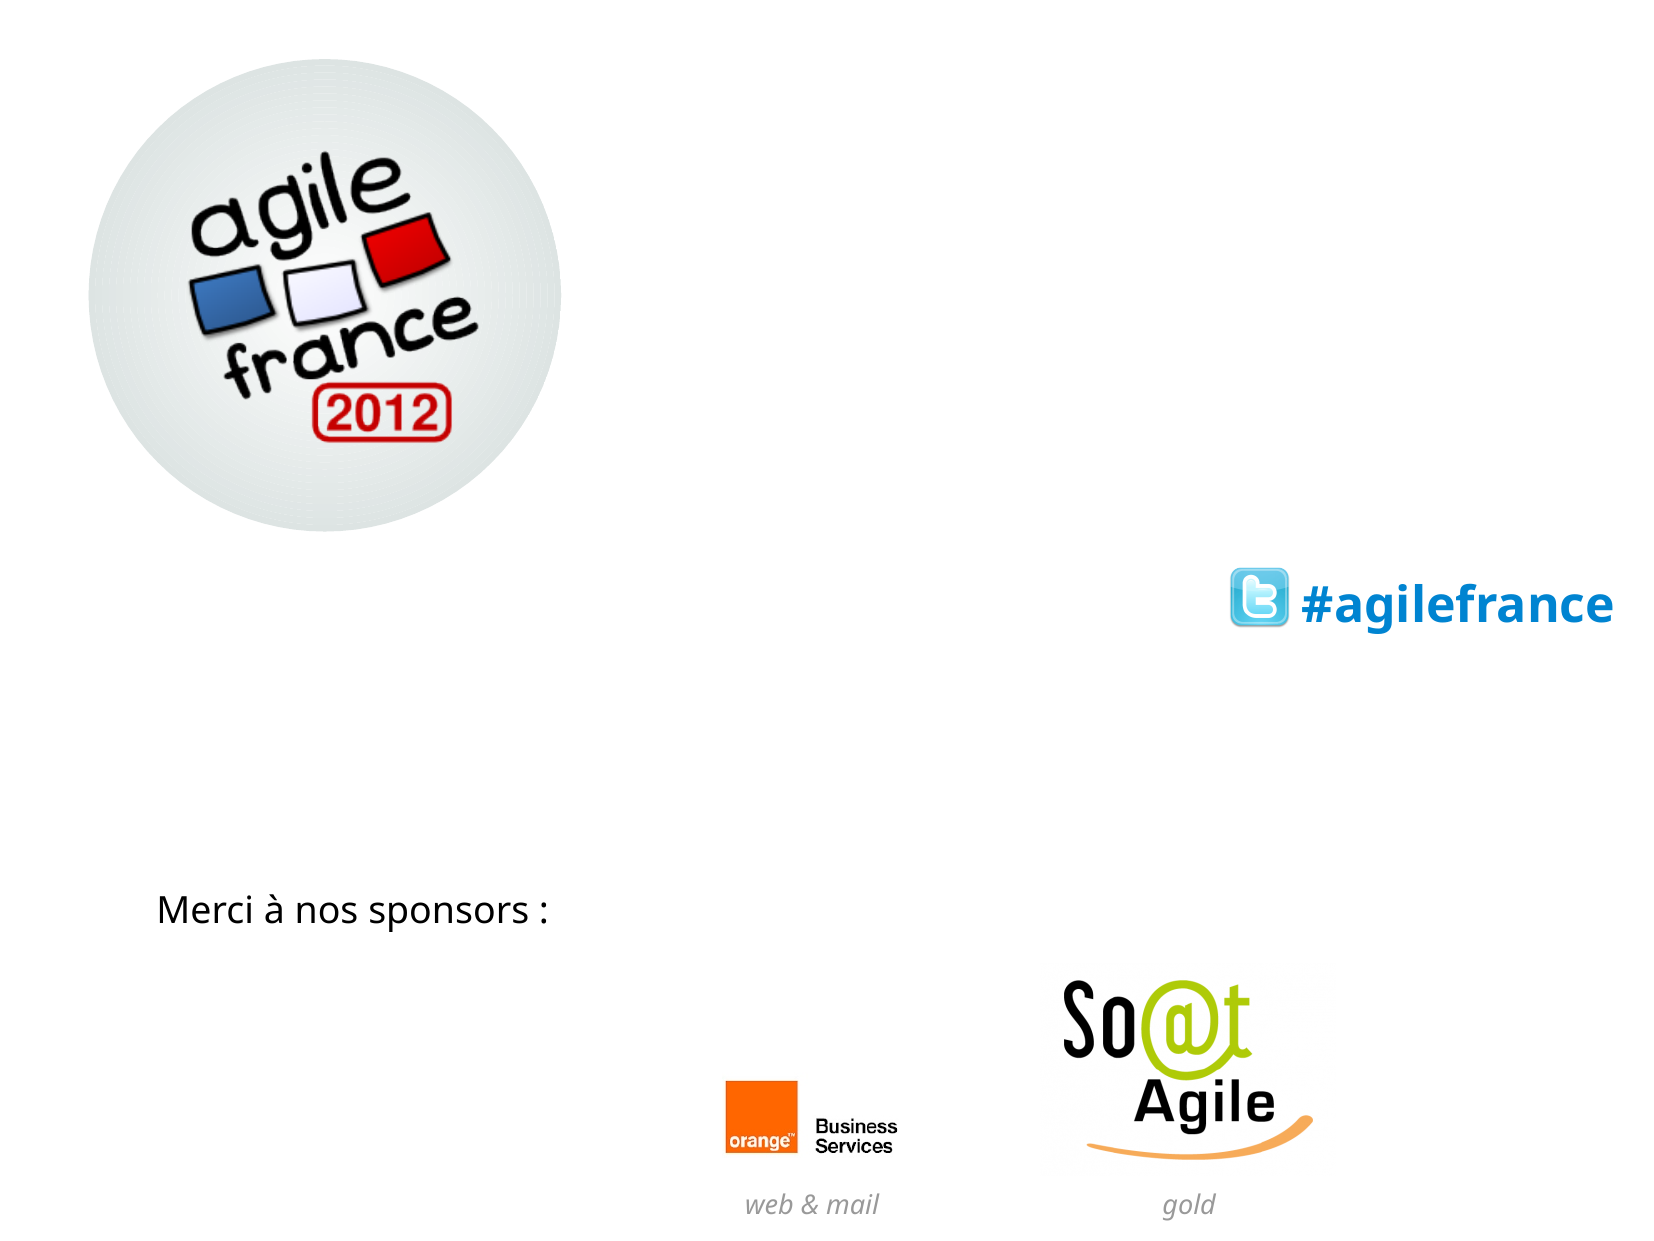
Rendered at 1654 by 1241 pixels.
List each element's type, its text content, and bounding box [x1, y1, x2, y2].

picture [1228, 566, 1291, 629]
text_box #agilefrance [1273, 561, 1610, 642]
text_box [88, 59, 562, 532]
picture [722, 1057, 900, 1176]
text_box gold [1147, 1178, 1229, 1229]
text_box Merci à nos sponsors : [141, 876, 549, 940]
picture [1040, 963, 1336, 1176]
text_box web & mail [730, 1178, 893, 1229]
picture [165, 136, 484, 455]
